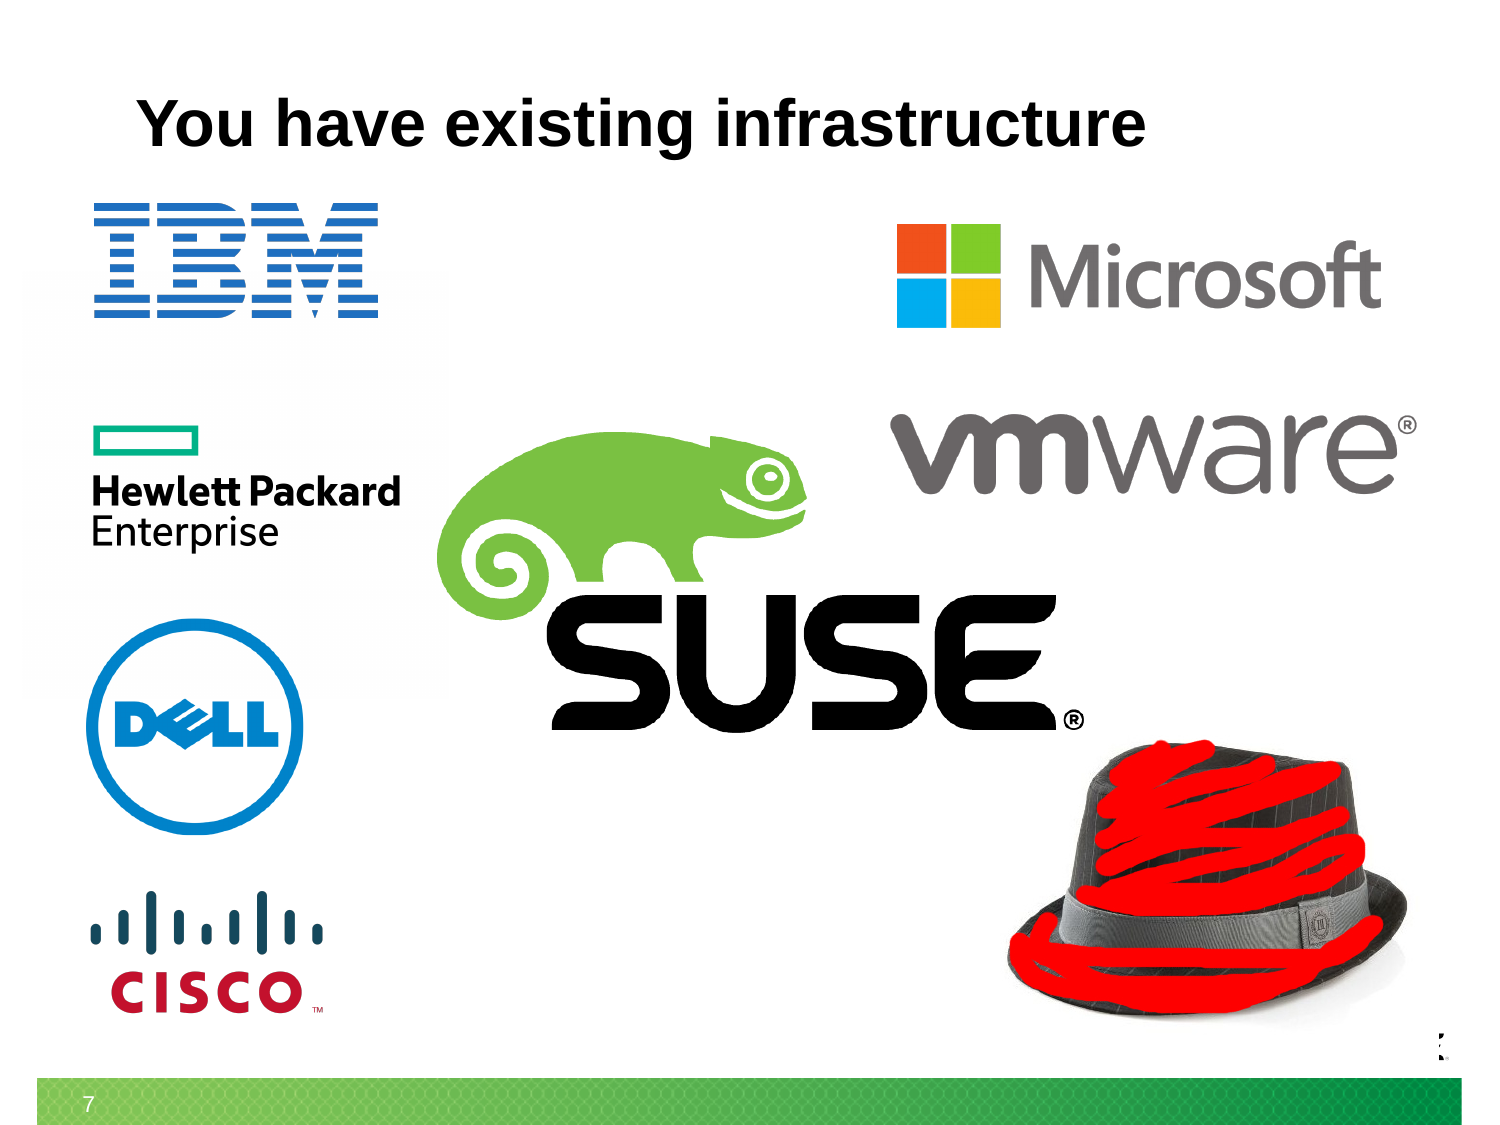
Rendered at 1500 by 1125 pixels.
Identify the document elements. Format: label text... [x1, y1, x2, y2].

title You have existing infrastructure [135, 41, 1372, 204]
picture [22, 203, 1449, 1063]
picture [82, 882, 331, 1022]
picture [897, 224, 1381, 328]
picture [37, 1078, 1462, 1125]
